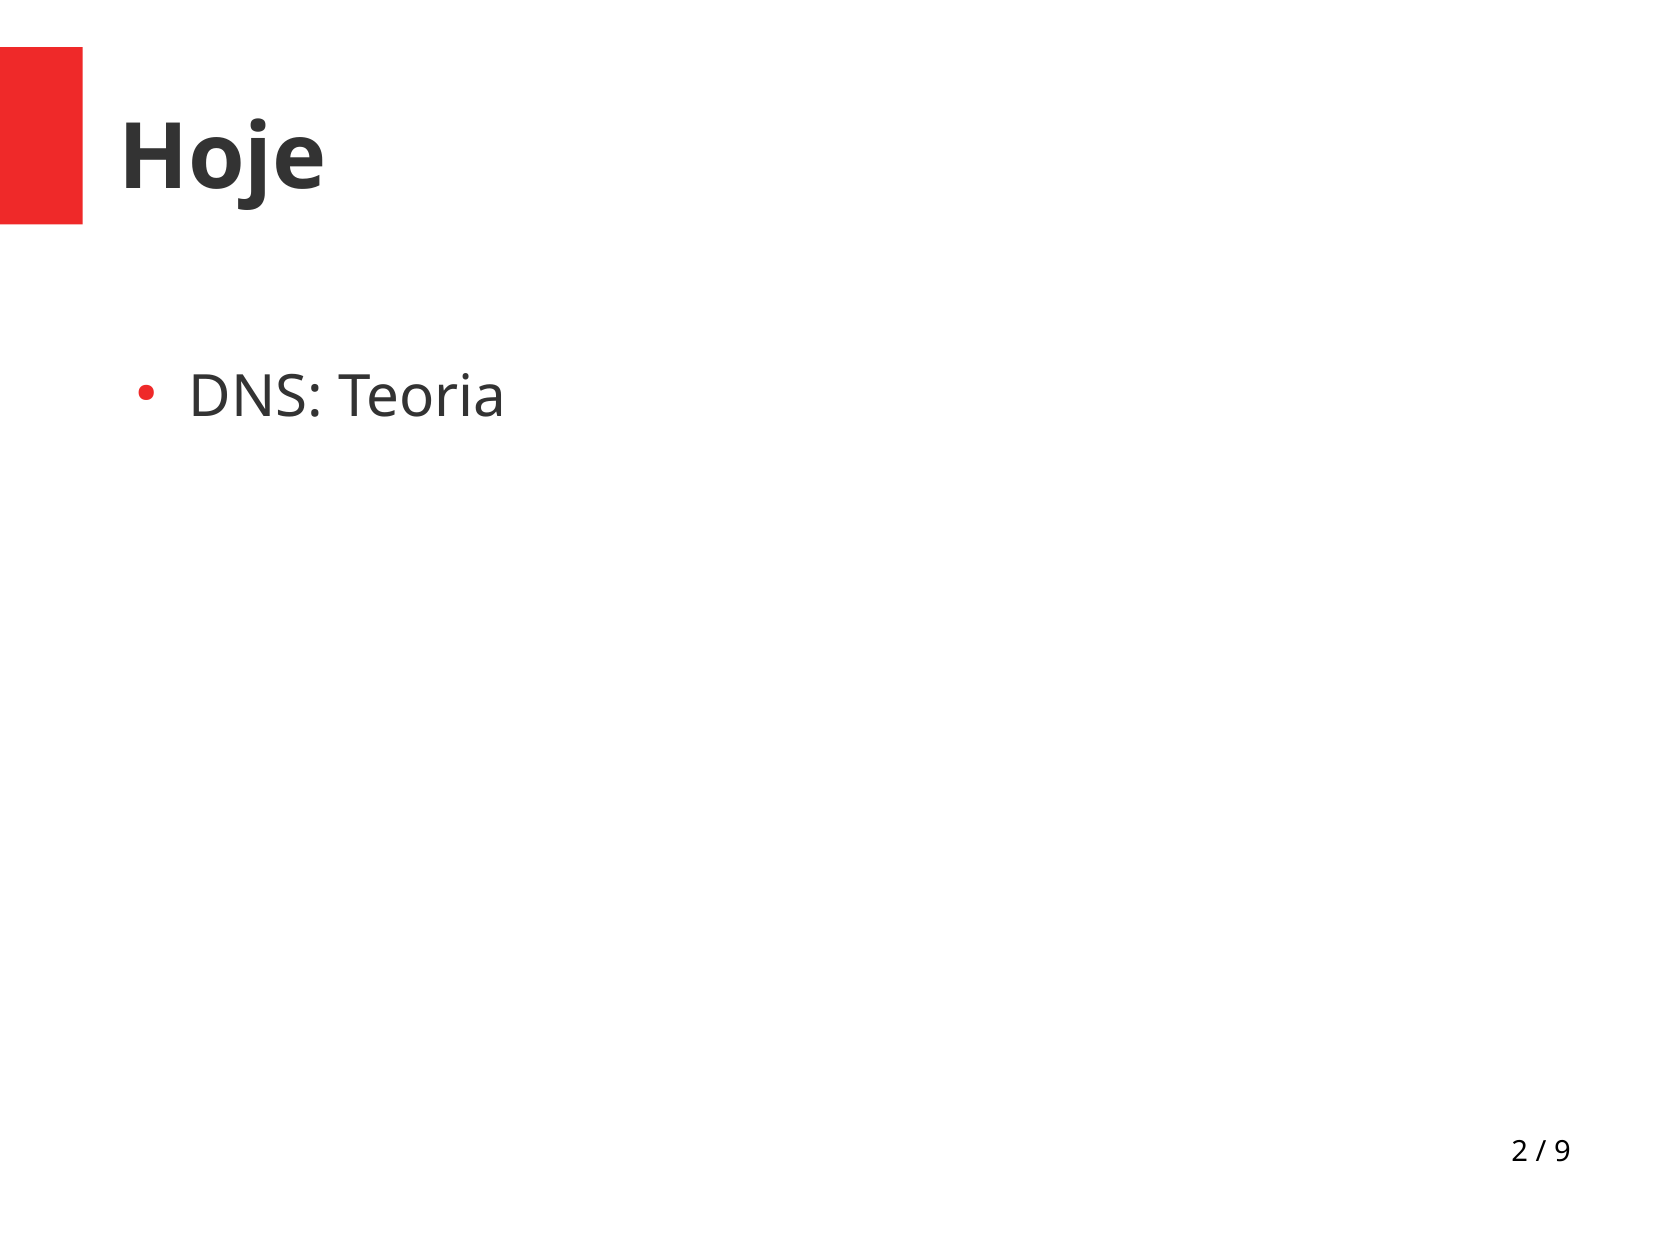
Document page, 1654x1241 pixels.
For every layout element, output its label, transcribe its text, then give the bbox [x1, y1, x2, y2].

title Hoje [118, 49, 1571, 257]
list DNS: Teoria [118, 354, 1536, 1074]
